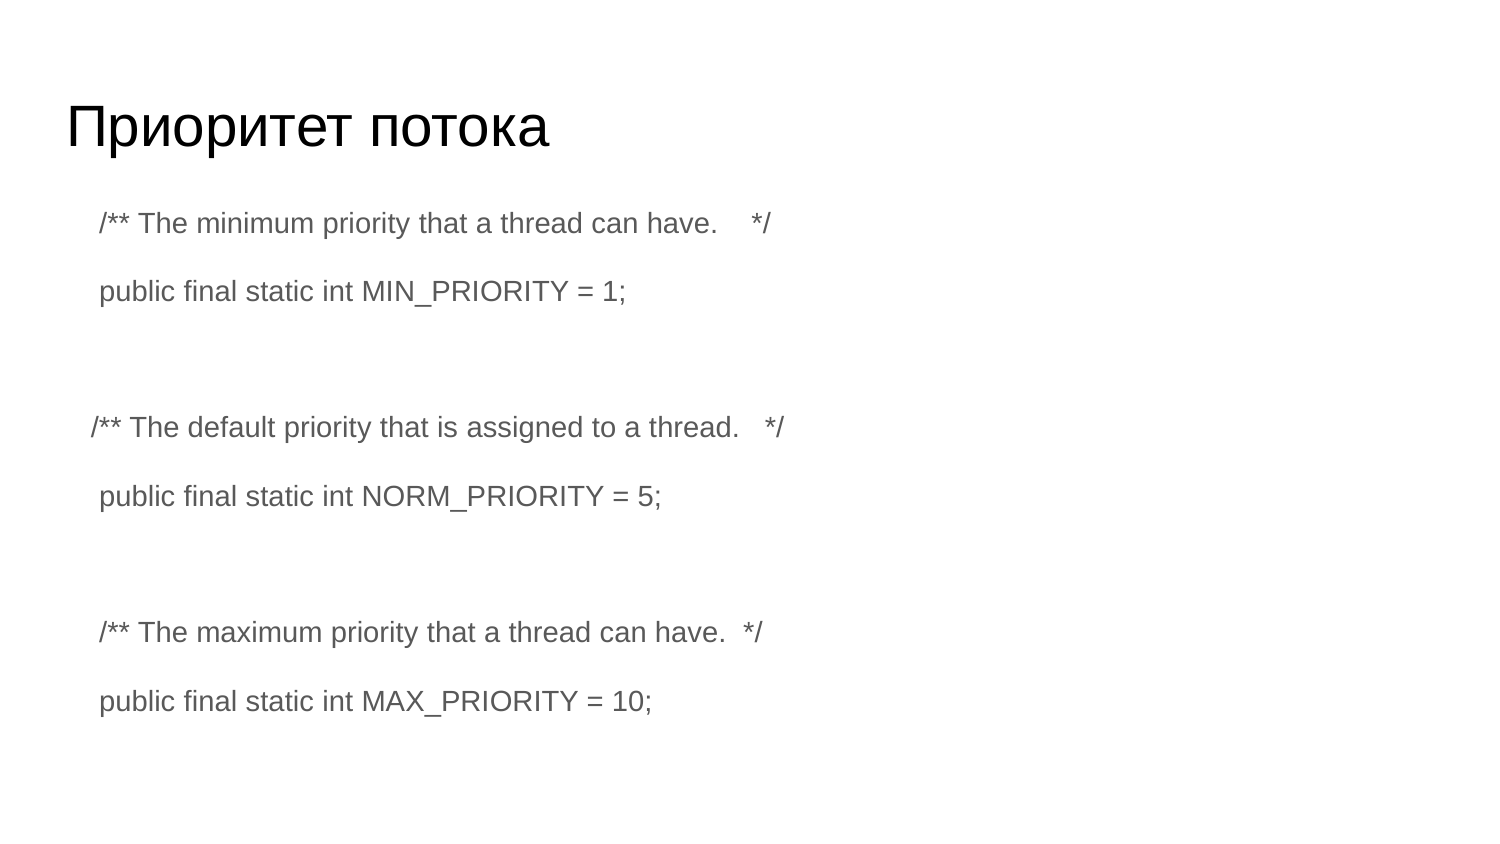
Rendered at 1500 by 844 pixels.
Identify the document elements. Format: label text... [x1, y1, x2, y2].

title Приоритет потока [51, 72, 1449, 167]
list /** The minimum priority that a thread can have. */ public final static int MIN_PRIORITY = 1; /** The default priority that is assigned to a thread. */ public final static int NORM_PRIORITY = 5; /** The maximum priority that a thread can have. */ public final static int MAX_PRIORITY = 10; [51, 189, 1284, 750]
